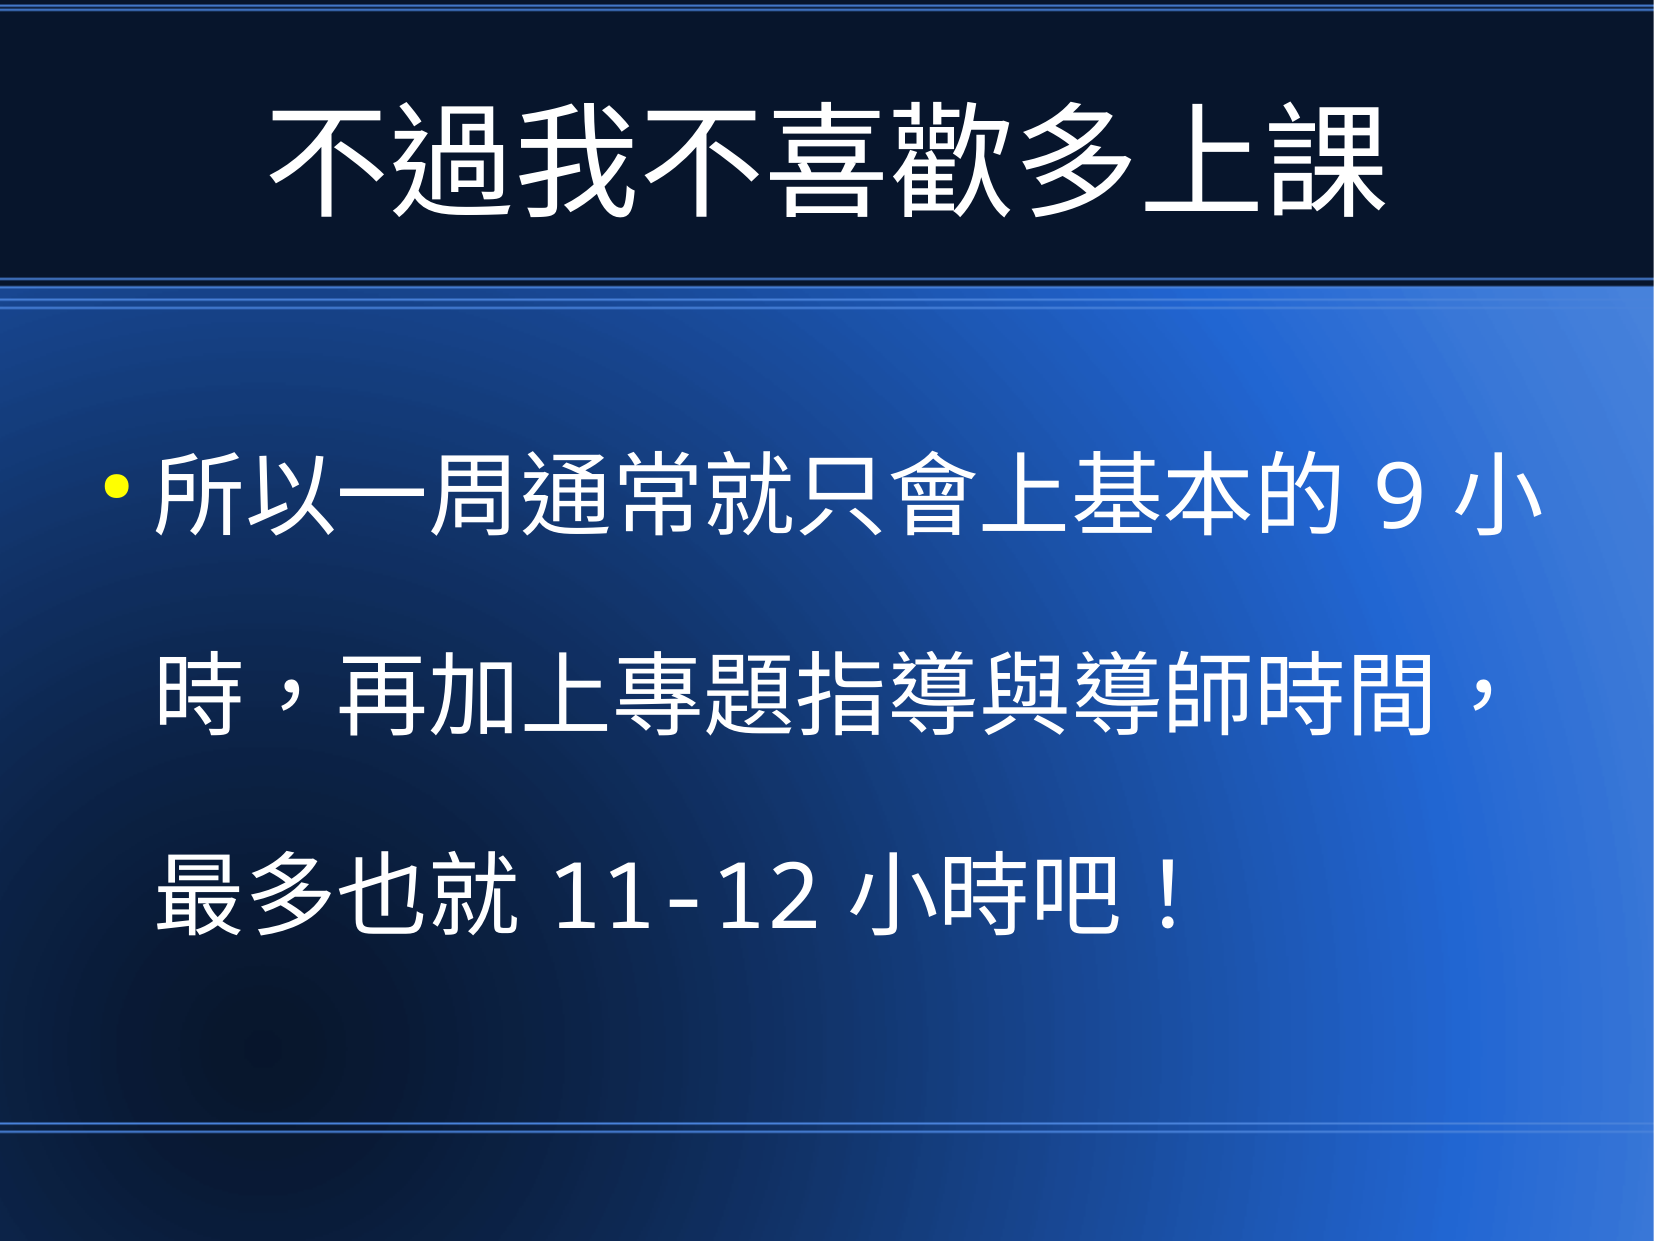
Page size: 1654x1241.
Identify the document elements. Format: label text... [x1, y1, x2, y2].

picture [0, 0, 1654, 1241]
list 所以一周通常就只會上基本的9小時，再加上專題指導與導師時間，最多也就11-12小時吧！ [82, 355, 1571, 1241]
title 不過我不喜歡多上課 [82, 49, 1571, 257]
